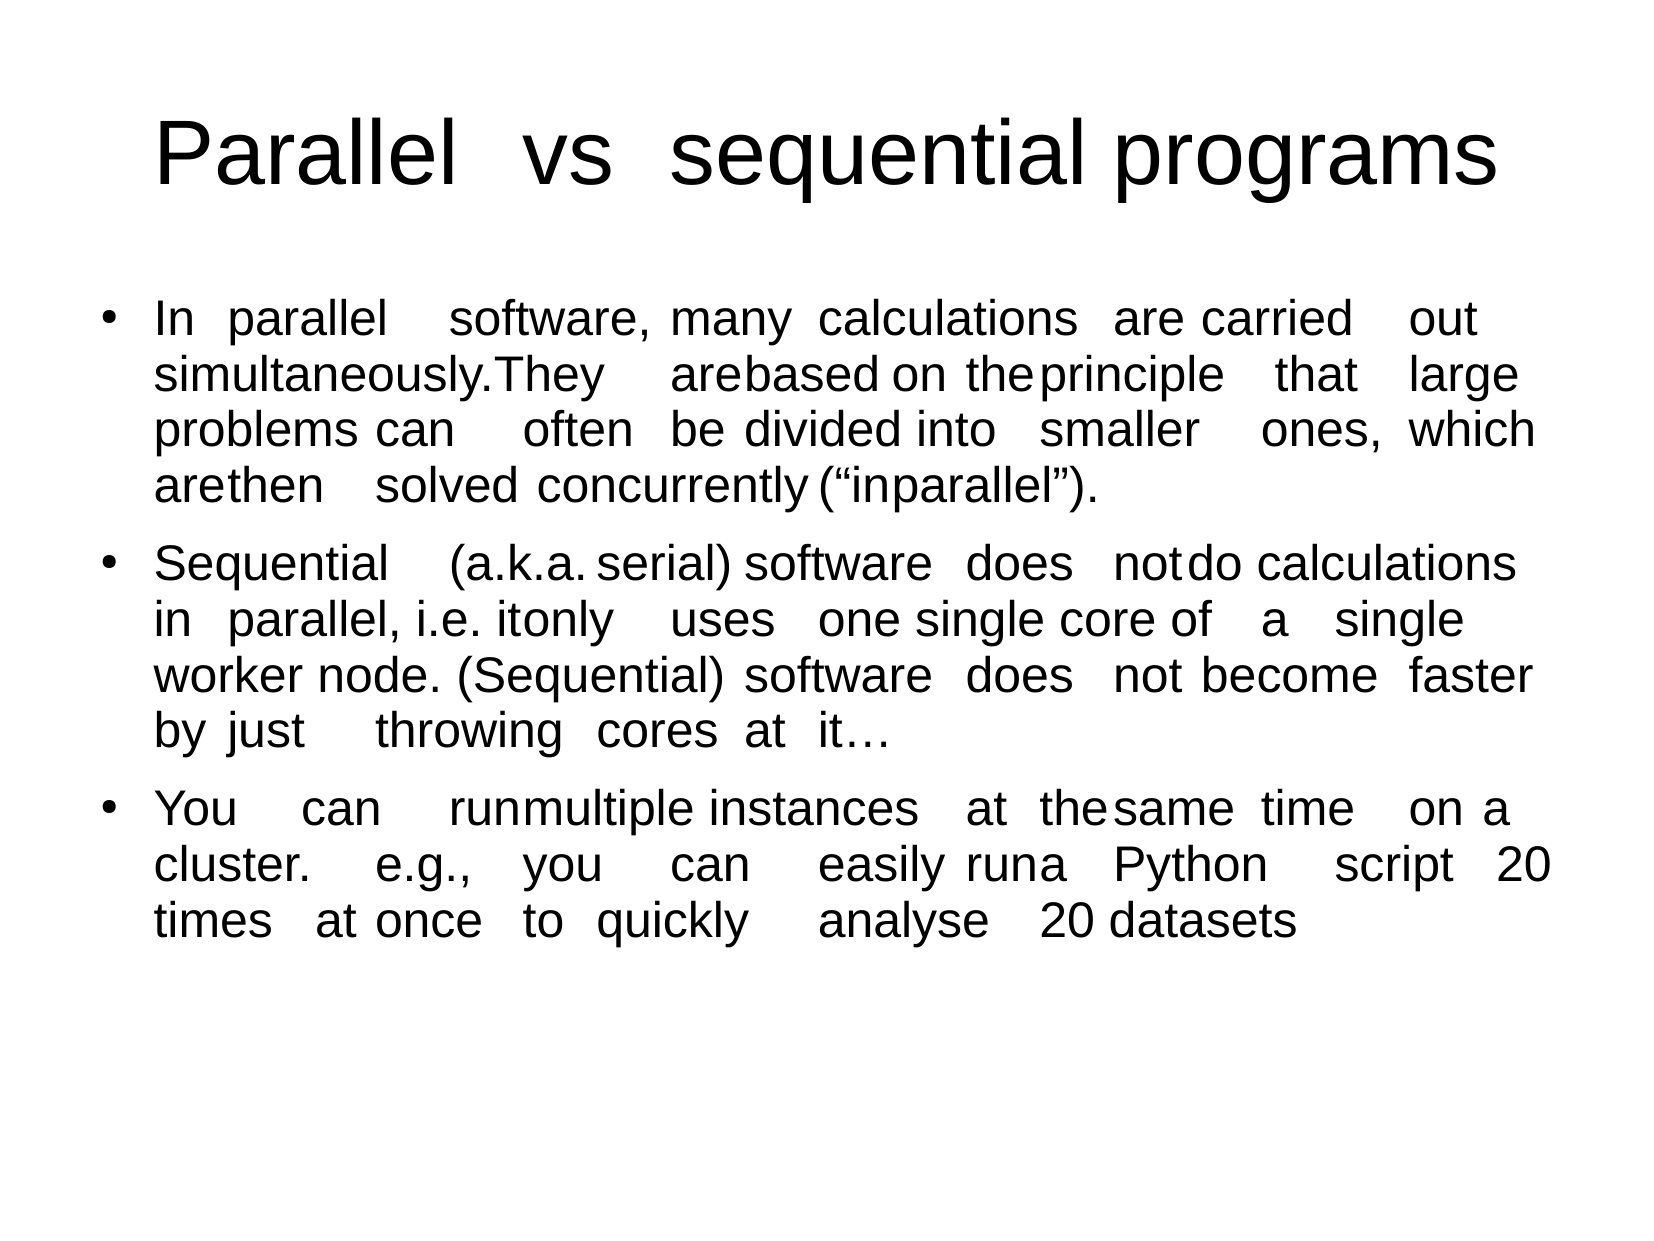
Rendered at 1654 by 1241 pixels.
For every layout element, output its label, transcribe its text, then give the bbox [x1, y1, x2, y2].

list In parallel software, many calculations are carried out simultaneously.They are based on the principle that large problems can often be divided into smaller ones, which are then solved concurrently (“in parallel”). Sequential (a.k.a. serial) software does not do calculations in parallel, i.e. it only uses one single core of a single worker node. (Sequential) software does not become faster by just throwing cores at it… You can run multiple instances at the same time on a cluster. e.g., you can easily run a Python script 20 times at once to quickly analyse 20 datasets [82, 290, 1571, 1010]
title Parallel vs sequential programs [82, 49, 1571, 257]
